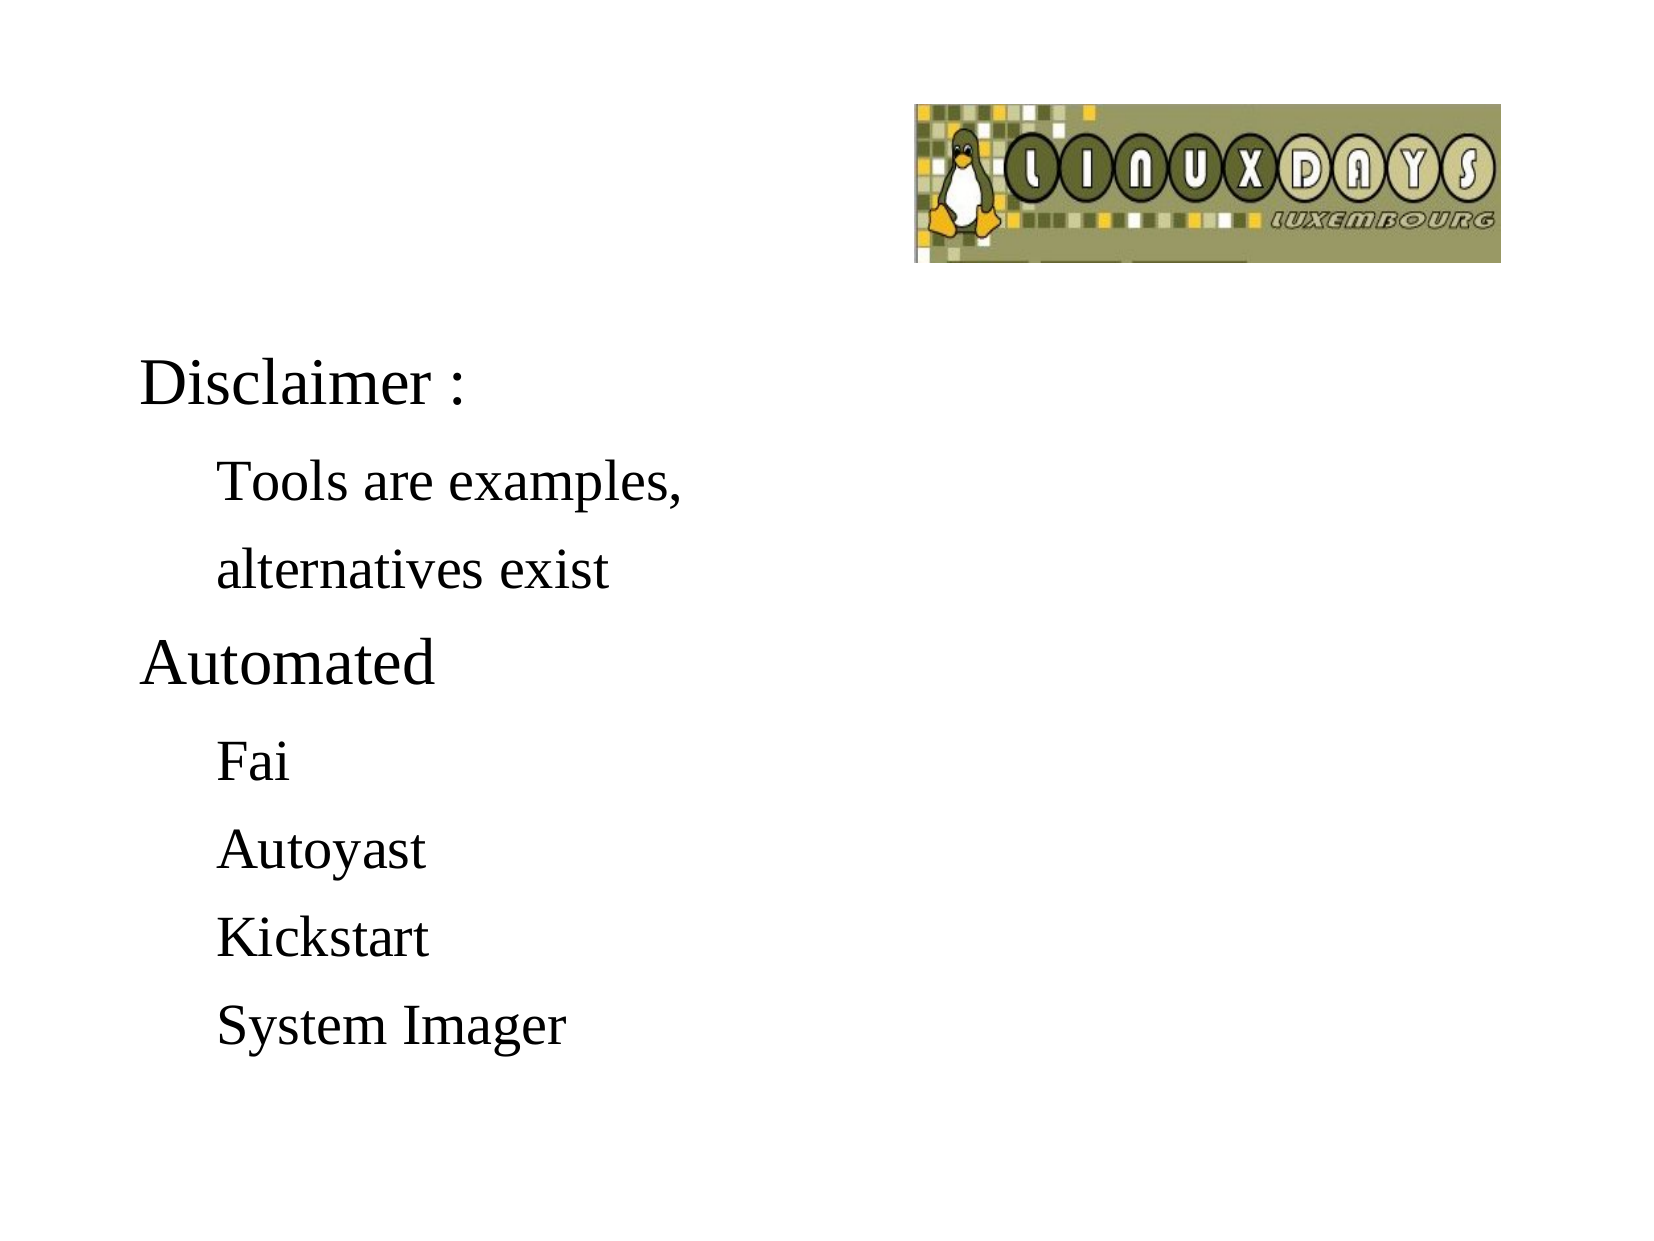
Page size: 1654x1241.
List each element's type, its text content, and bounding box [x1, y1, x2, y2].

picture [914, 104, 1501, 263]
list Disclaimer : Tools are examples, alternatives exist Automated Fai Autoyast Kickstart System Imager [121, 344, 1534, 1191]
